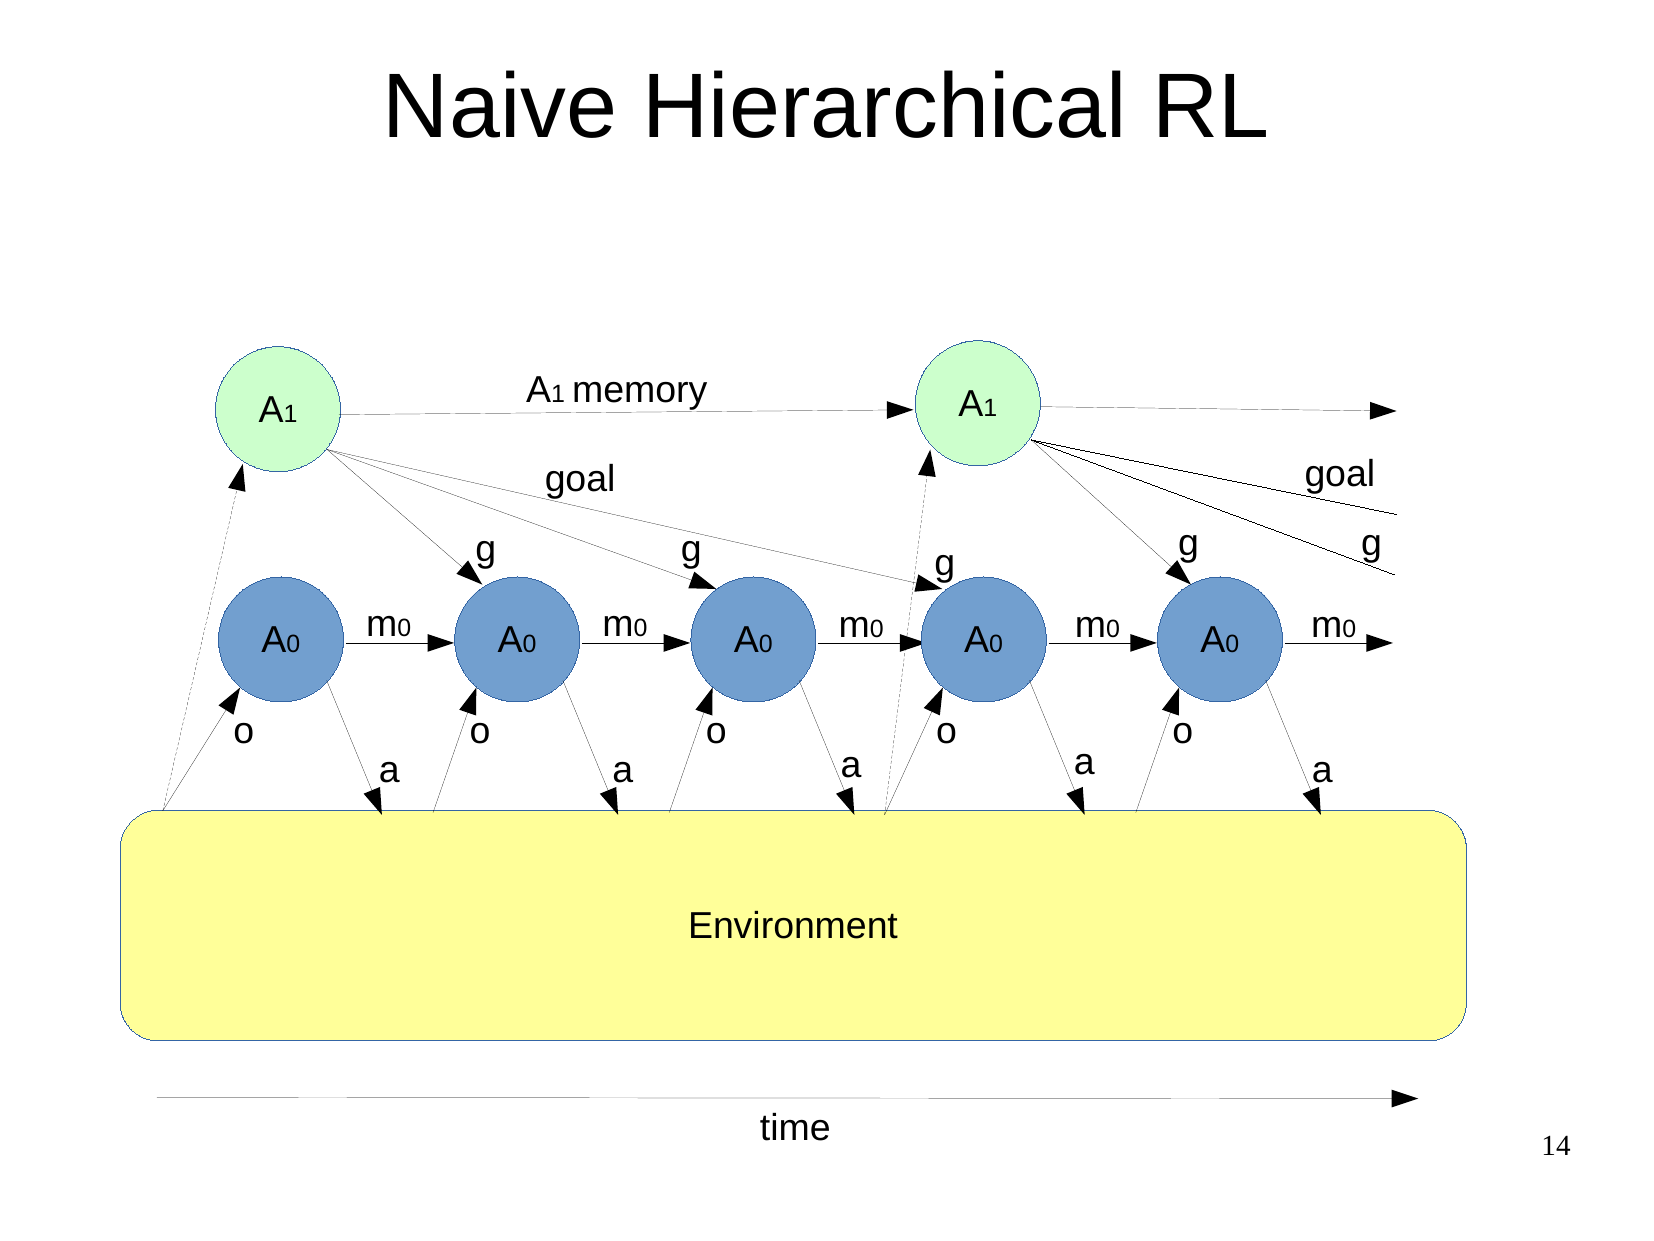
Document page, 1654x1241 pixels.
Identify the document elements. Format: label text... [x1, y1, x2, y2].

text_box a [364, 740, 415, 801]
text_box A1 [915, 340, 1041, 466]
title Naive Hierarchical RL [82, 2, 1571, 210]
text_box o [454, 701, 506, 762]
text_box A0 [454, 576, 579, 702]
text_box time [745, 1098, 846, 1156]
text_box g [1346, 514, 1397, 572]
text_box a [597, 740, 648, 801]
text_box A1 memory [408, 360, 825, 418]
text_box a [825, 736, 877, 796]
text_box o [1157, 701, 1208, 762]
text_box A1 [215, 346, 341, 472]
text_box g [665, 520, 717, 578]
text_box a [1297, 740, 1348, 801]
text_box g [1163, 514, 1214, 572]
text_box m0 [1284, 595, 1383, 653]
text_box A0 [921, 576, 1047, 702]
text_box A0 [1157, 576, 1283, 702]
text_box Environment [120, 810, 1467, 1041]
text_box m0 [812, 595, 911, 653]
text_box g [919, 534, 970, 591]
text_box A0 [690, 576, 815, 702]
text_box goal [1273, 445, 1407, 503]
text_box m0 [339, 595, 438, 653]
text_box o [921, 701, 972, 762]
text_box a [1059, 733, 1110, 794]
text_box g [460, 520, 512, 577]
text_box A0 [218, 576, 343, 702]
text_box m0 [576, 595, 674, 653]
text_box o [218, 701, 269, 762]
text_box o [690, 701, 742, 762]
text_box goal [513, 450, 647, 507]
text_box m0 [1048, 595, 1147, 653]
